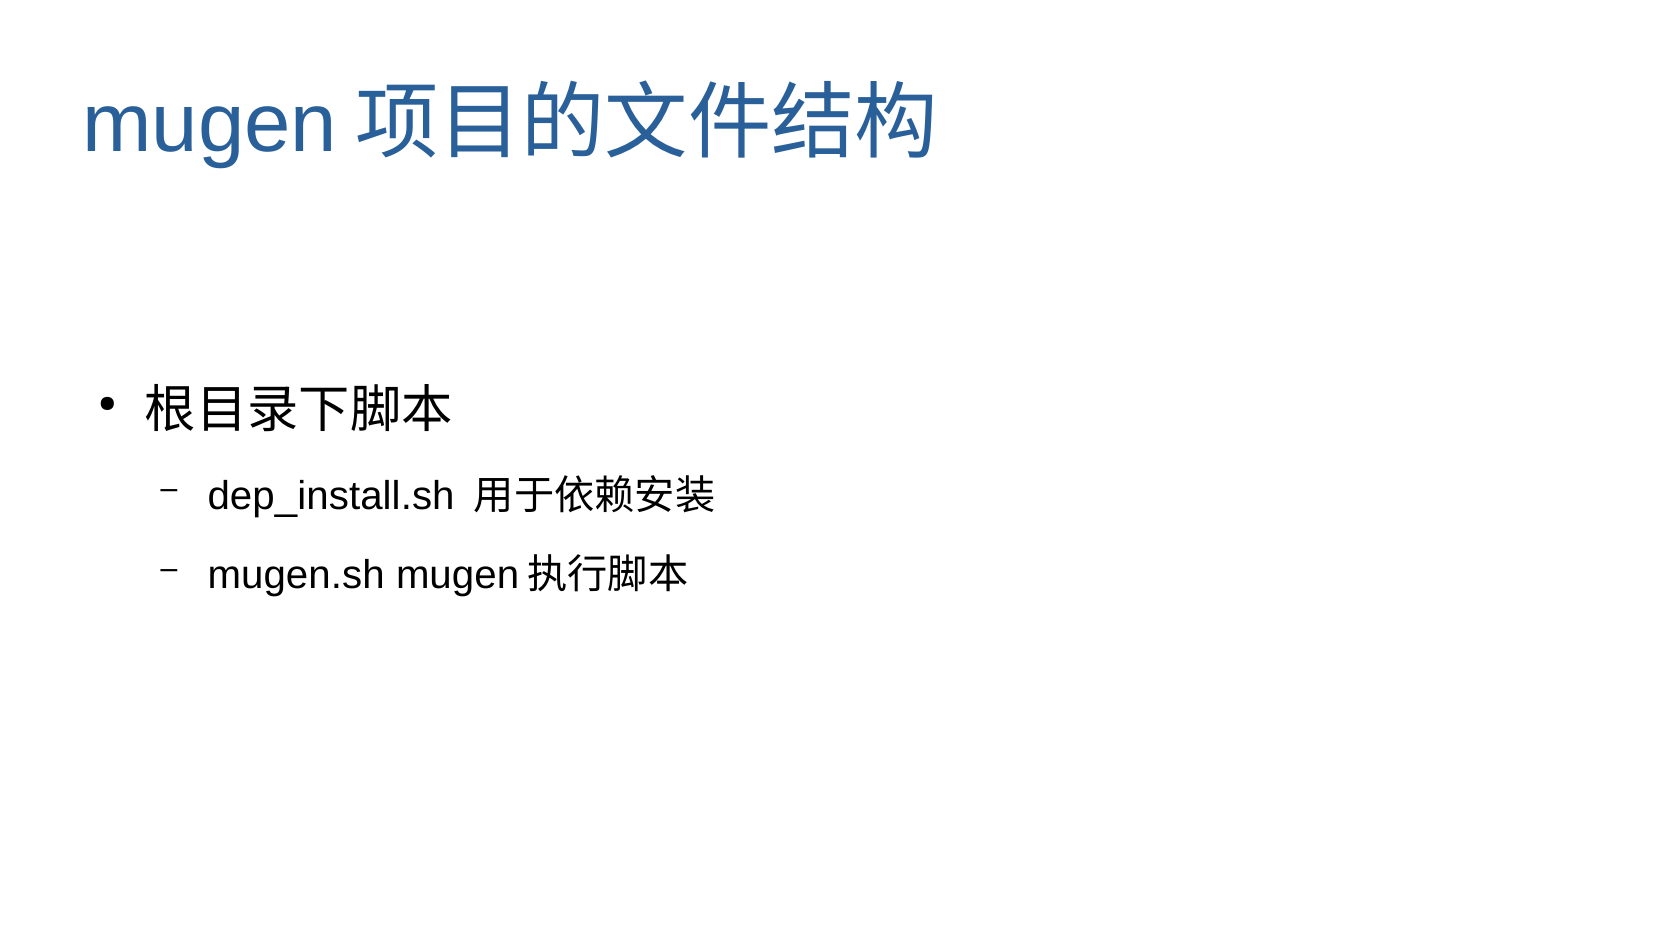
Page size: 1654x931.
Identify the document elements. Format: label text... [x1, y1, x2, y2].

list 根目录下脚本 dep_install.sh 用于依赖安装 mugen.sh mugen执行脚本 [82, 367, 1571, 601]
title mugen项目的文件结构 [82, 37, 1571, 193]
